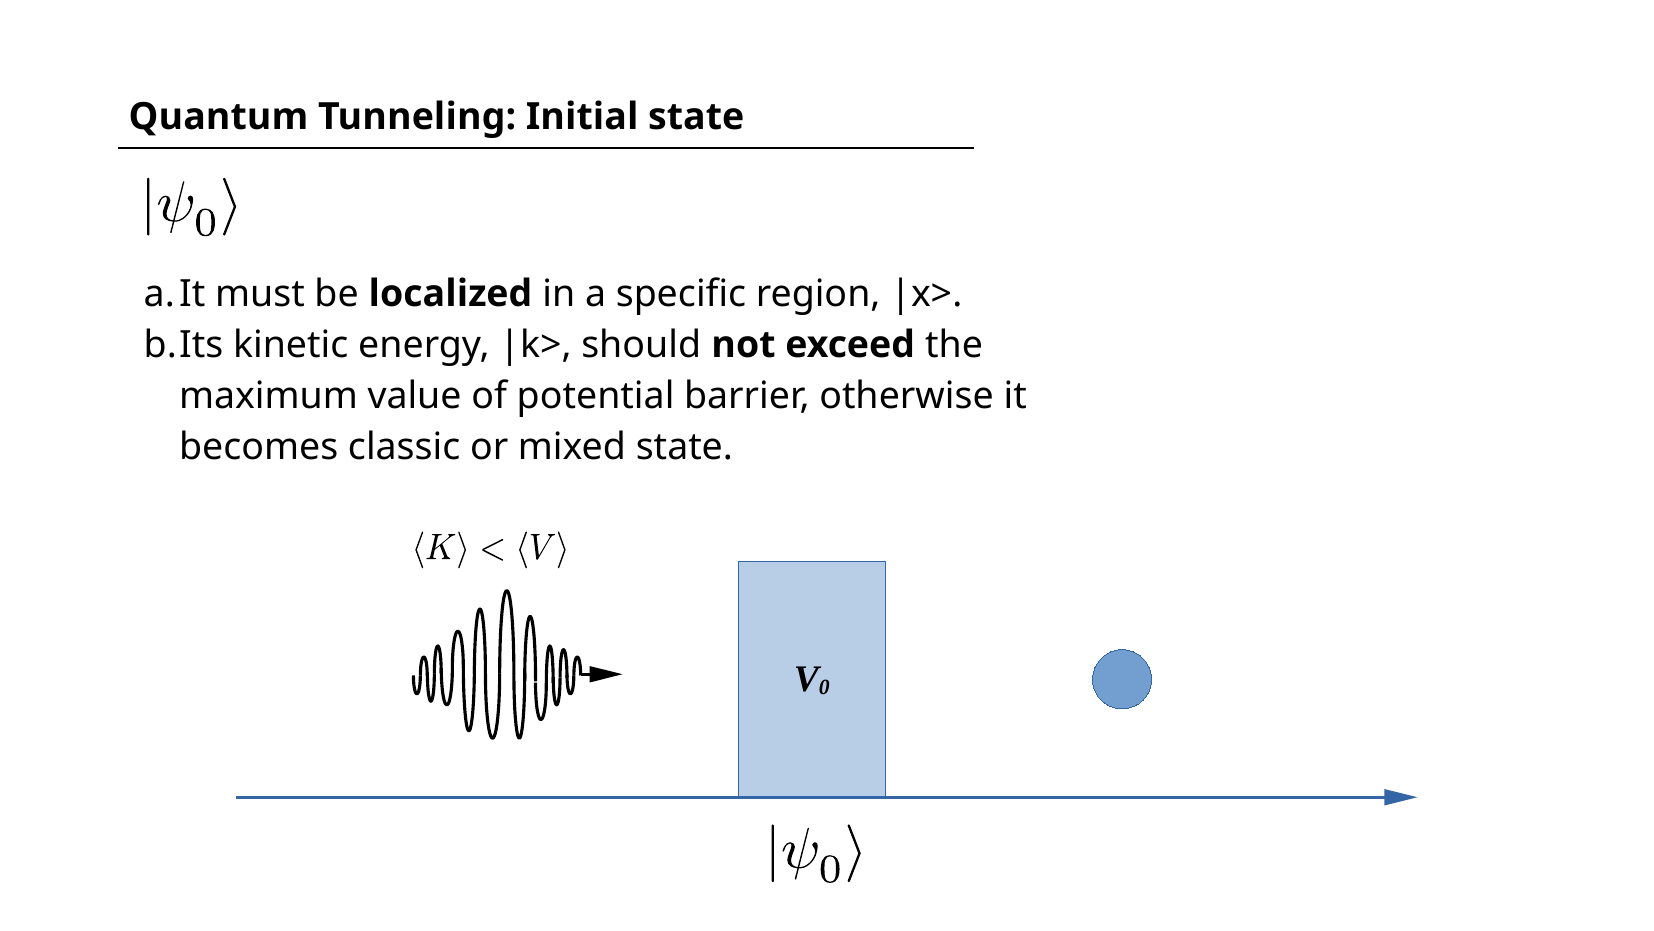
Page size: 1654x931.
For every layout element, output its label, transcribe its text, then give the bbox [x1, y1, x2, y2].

text_box Quantum Tunneling: Initial state [114, 82, 722, 147]
text_box It must be localized in a specific region, |x>. Its kinetic energy, |k>, should not exceed the maximum value of potential barrier, otherwise it becomes classic or mixed state. [128, 258, 1160, 473]
text_box [413, 531, 566, 569]
text_box [143, 177, 237, 237]
text_box V0 [738, 561, 886, 796]
text_box [1092, 649, 1152, 709]
text_box [767, 824, 861, 883]
